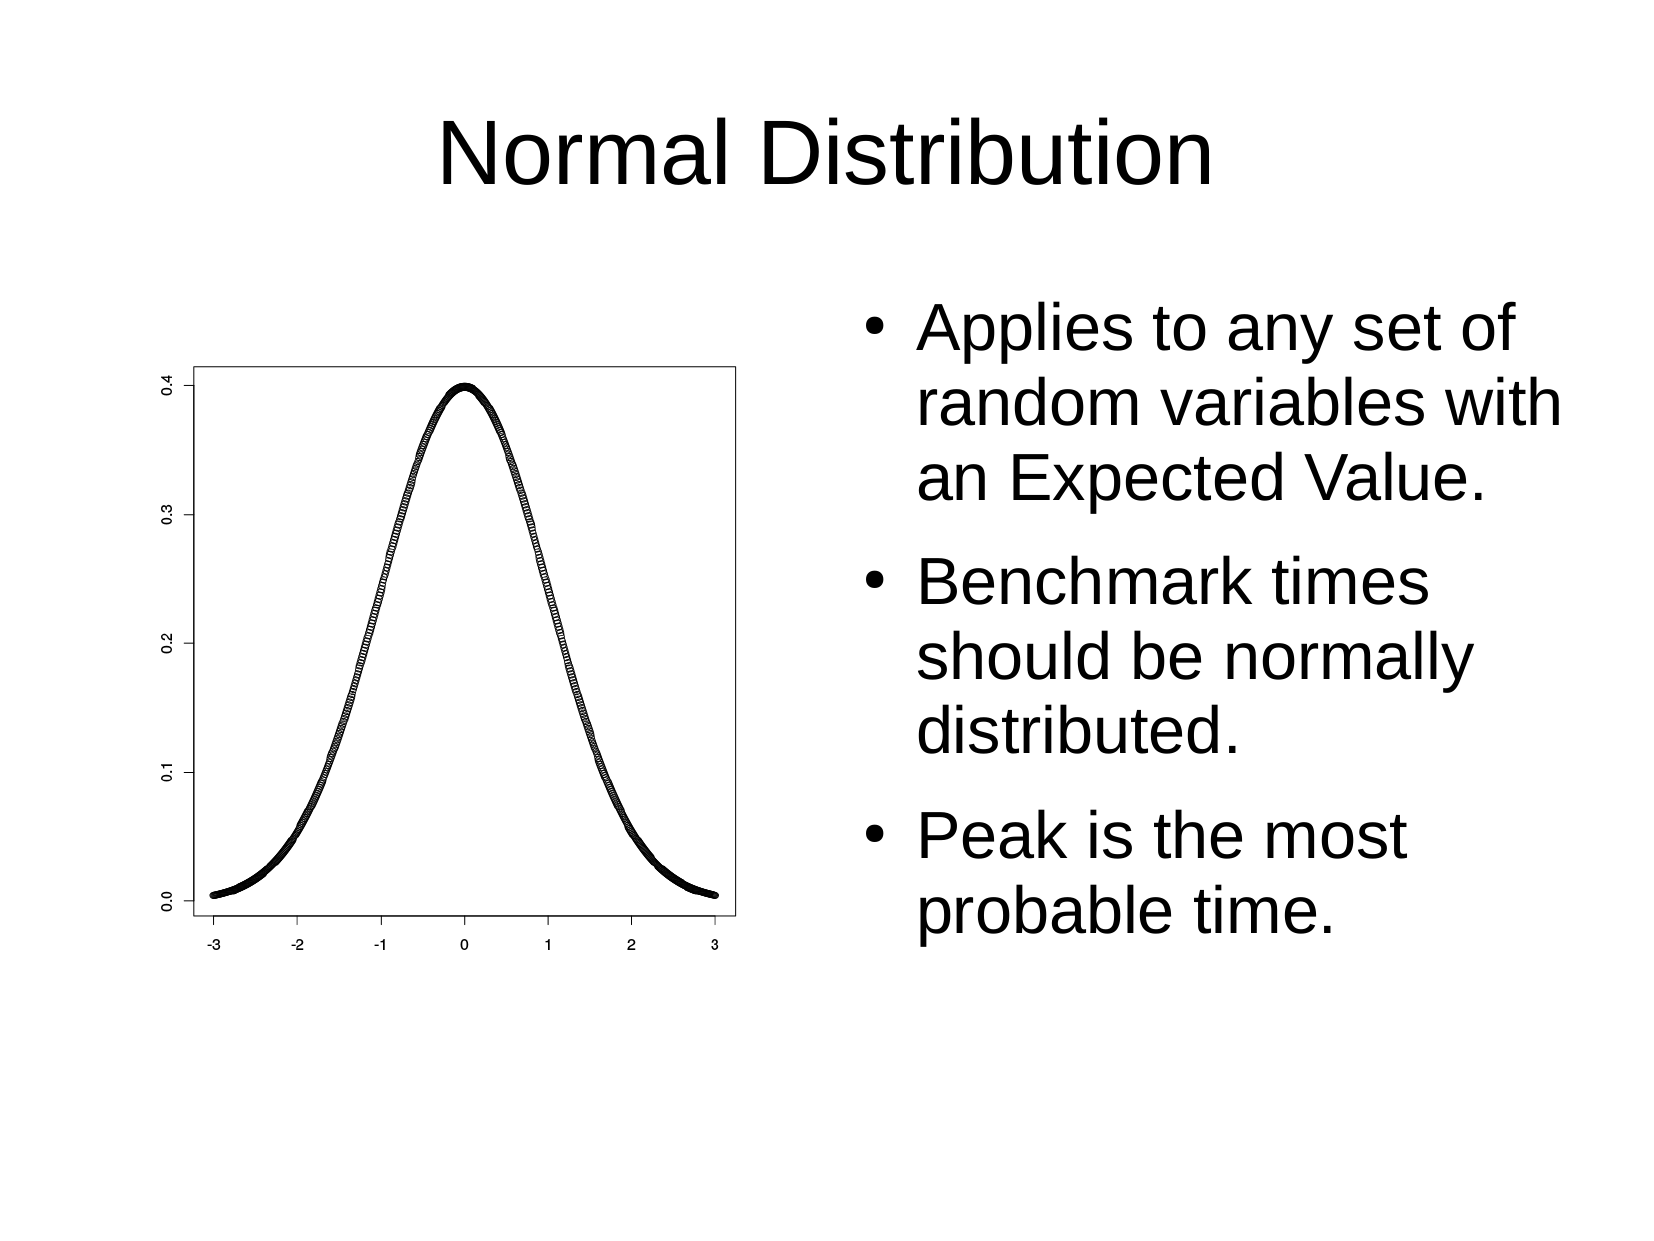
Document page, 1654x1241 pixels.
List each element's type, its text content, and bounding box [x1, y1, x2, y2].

list Applies to any set of random variables with an Expected Value. Benchmark times should be normally distributed. Peak is the most probable time. [845, 290, 1572, 1010]
picture [117, 290, 774, 1010]
title Normal Distribution [82, 49, 1571, 257]
